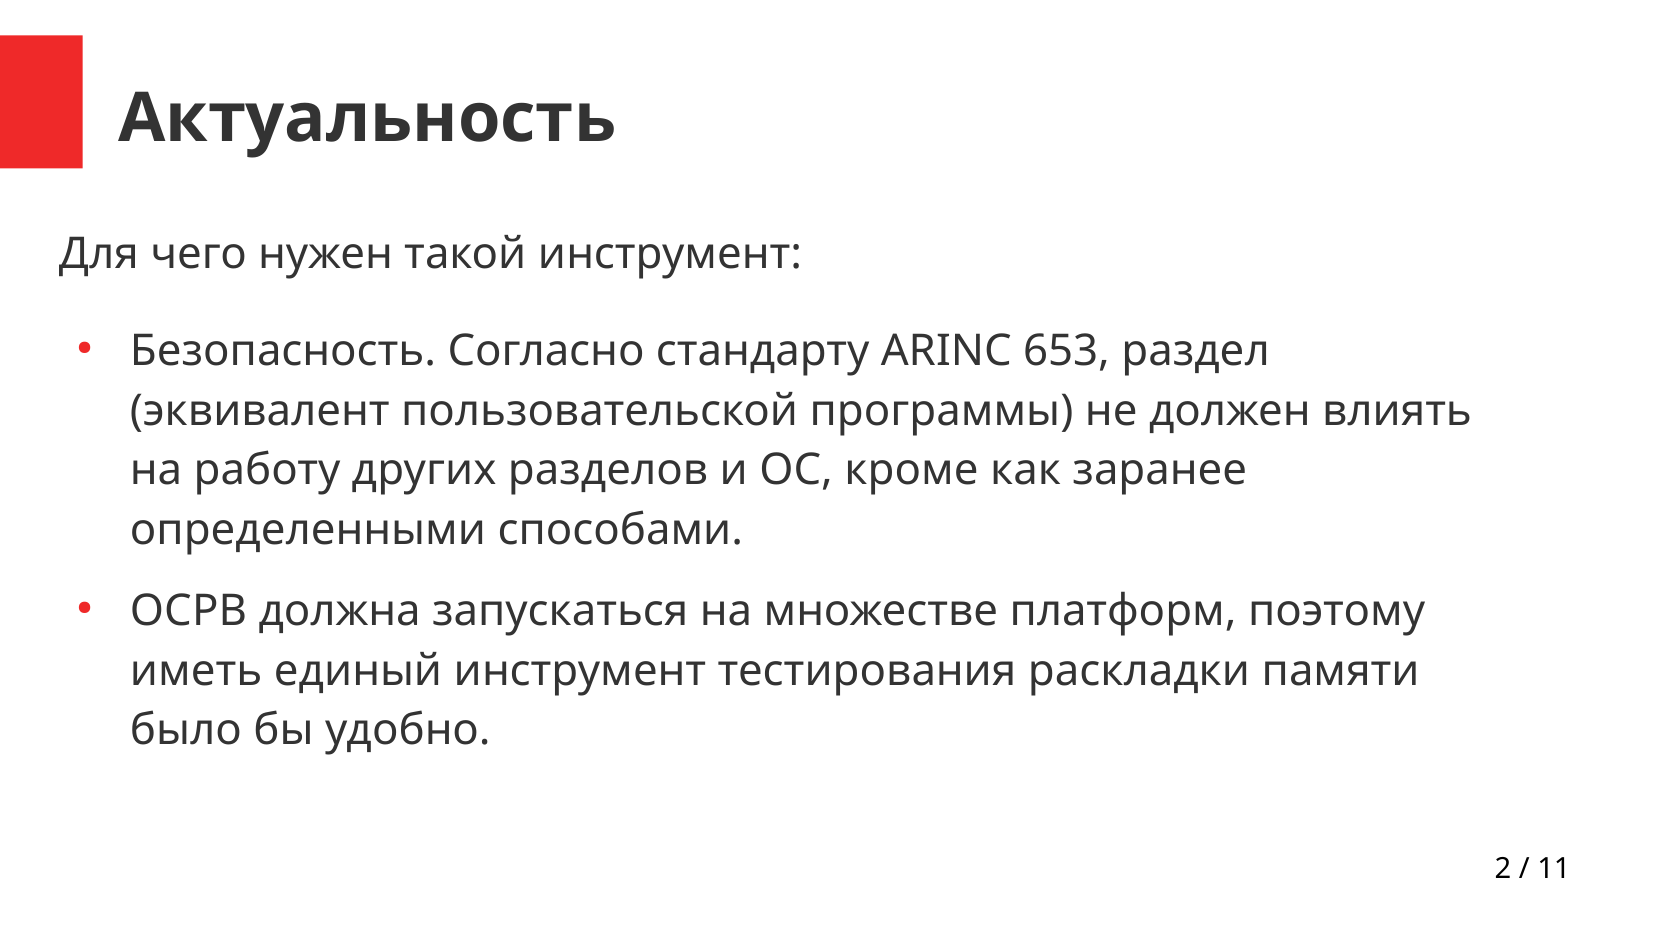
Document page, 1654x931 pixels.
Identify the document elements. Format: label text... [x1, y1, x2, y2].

title Актуальность [118, 37, 1571, 193]
list Для чего нужен такой инструмент: [0, 221, 1489, 284]
list Безопасность. Согласно стандарту ARINC 653, раздел (эквивалент пользовательской программы) не должен влиять на работу других разделов и ОС, кроме как заранее определенными способами. ОСРВ должна запускаться на множестве платформ, поэтому иметь единый инструмент тестирования раскладки памяти было бы удобно. [59, 318, 1512, 806]
